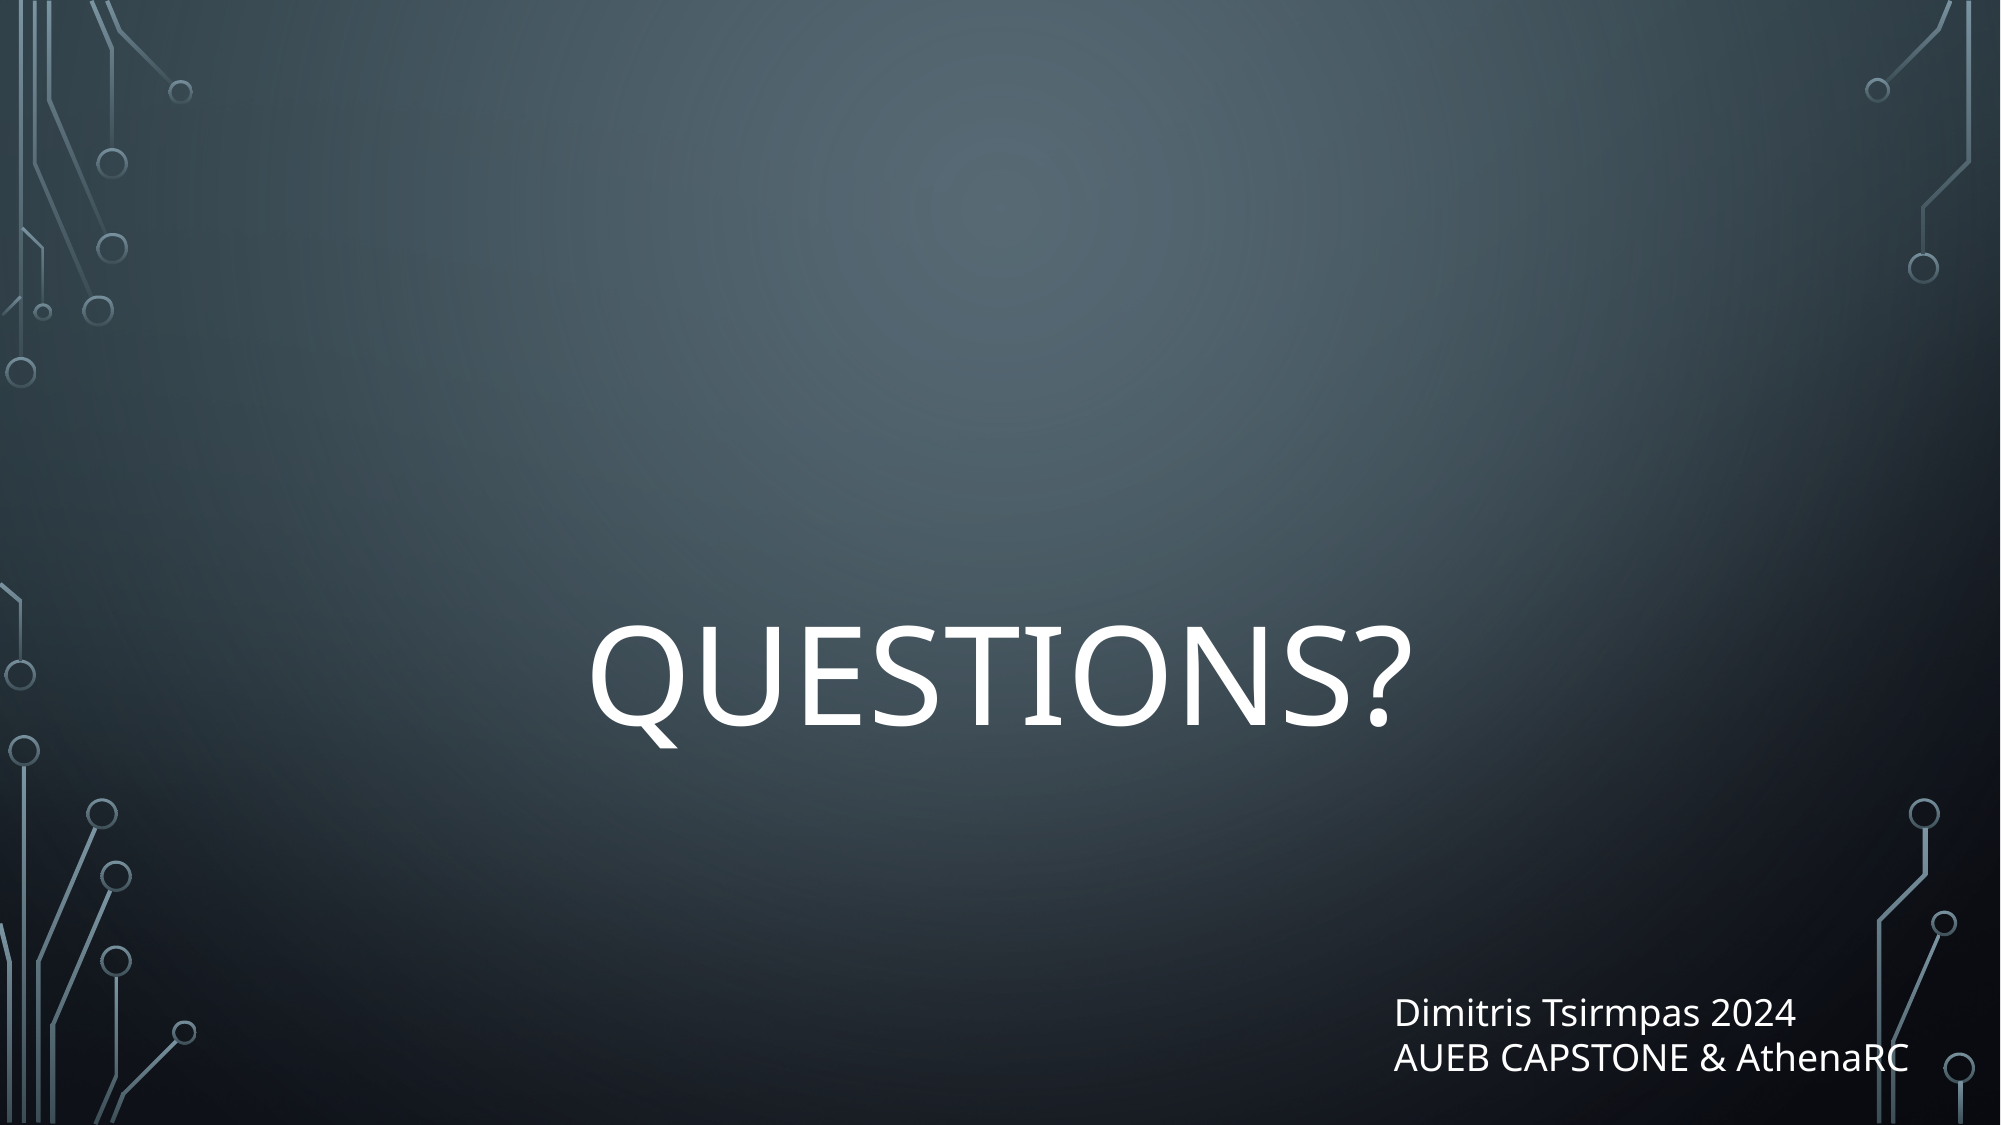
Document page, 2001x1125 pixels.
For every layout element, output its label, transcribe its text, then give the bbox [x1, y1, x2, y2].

text_box Dimitris Tsirmpas 2024 AUEB CAPSTONE & AthenaRC [1378, 981, 2000, 1088]
title Questions? [187, 202, 1813, 615]
